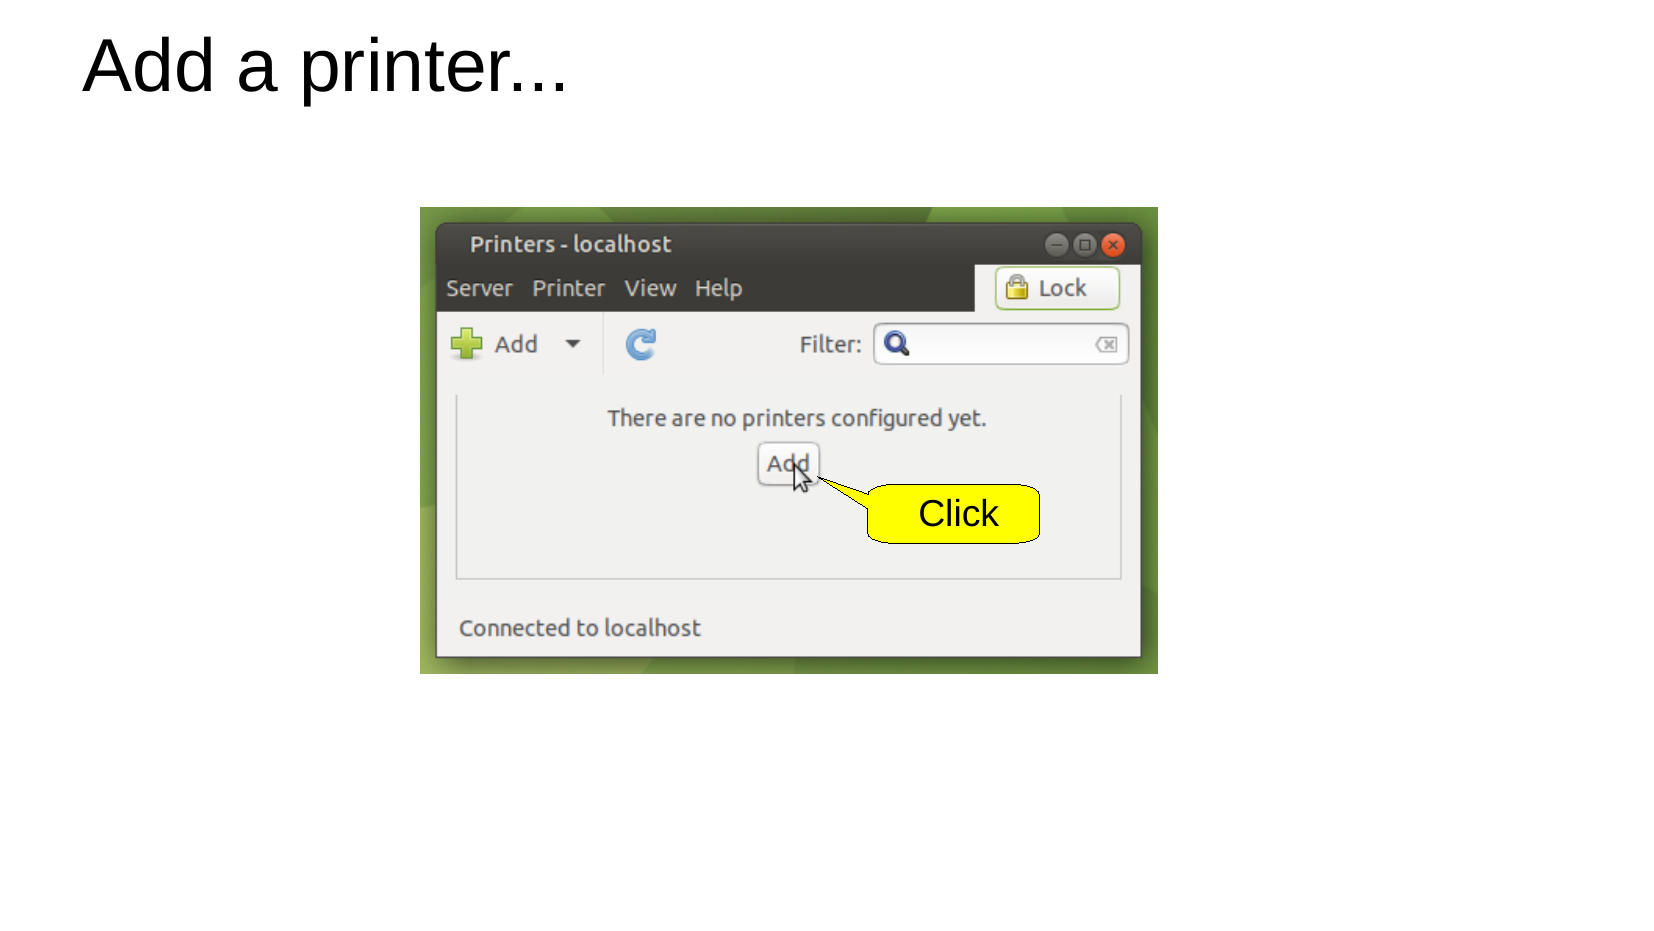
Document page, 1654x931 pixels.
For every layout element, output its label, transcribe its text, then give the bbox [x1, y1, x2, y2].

picture [420, 207, 1158, 674]
title Add a printer... [82, 23, 1571, 108]
text_box Click [817, 476, 1040, 544]
